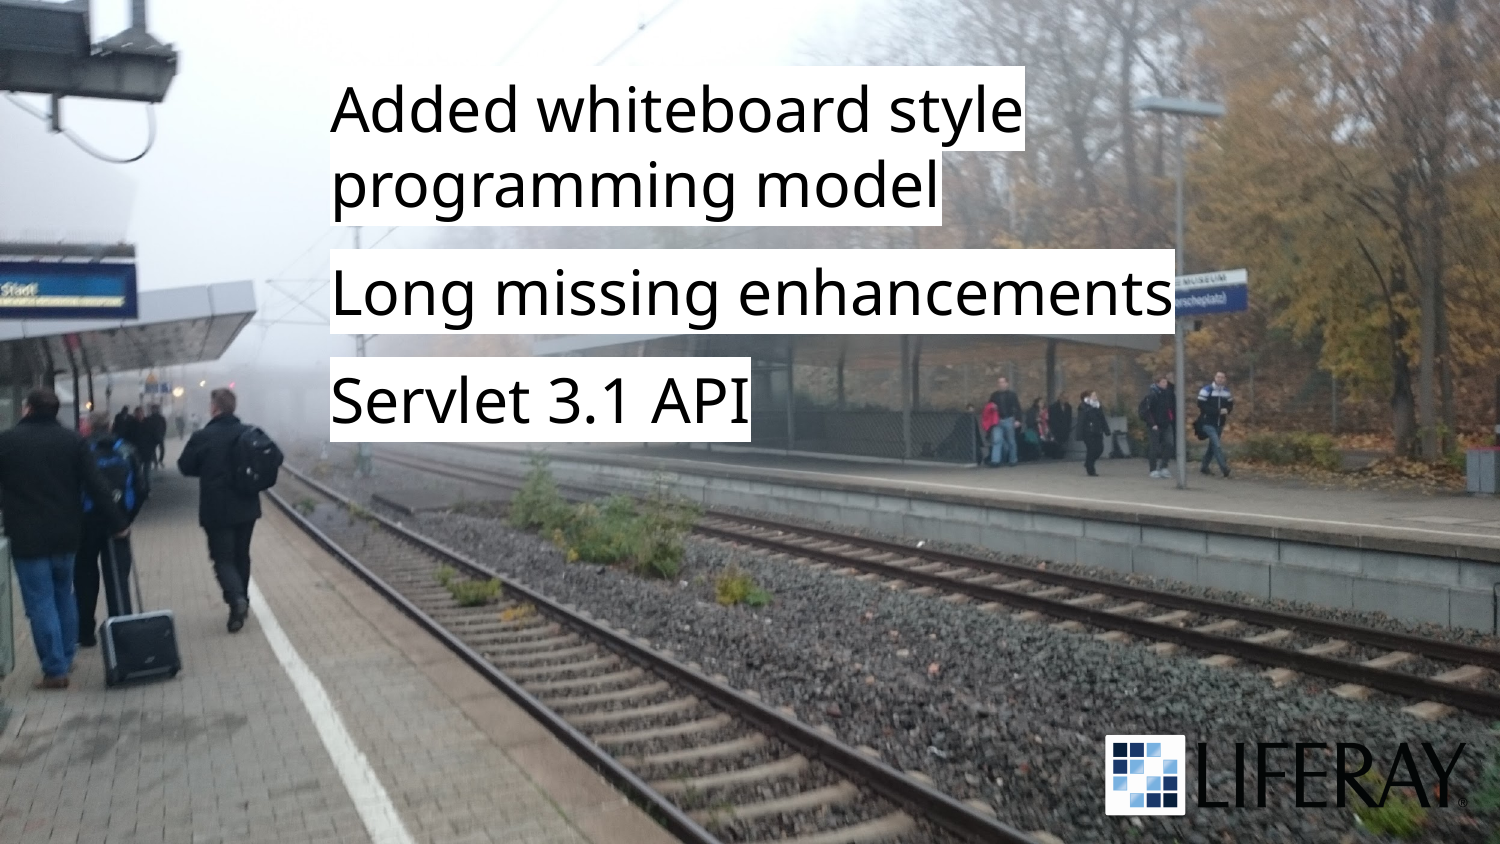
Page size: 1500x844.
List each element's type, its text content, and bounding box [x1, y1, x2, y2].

picture [0, 0, 1500, 844]
list Added whiteboard style programming model Long missing enhancements Servlet 3.1 API [314, 55, 1449, 750]
